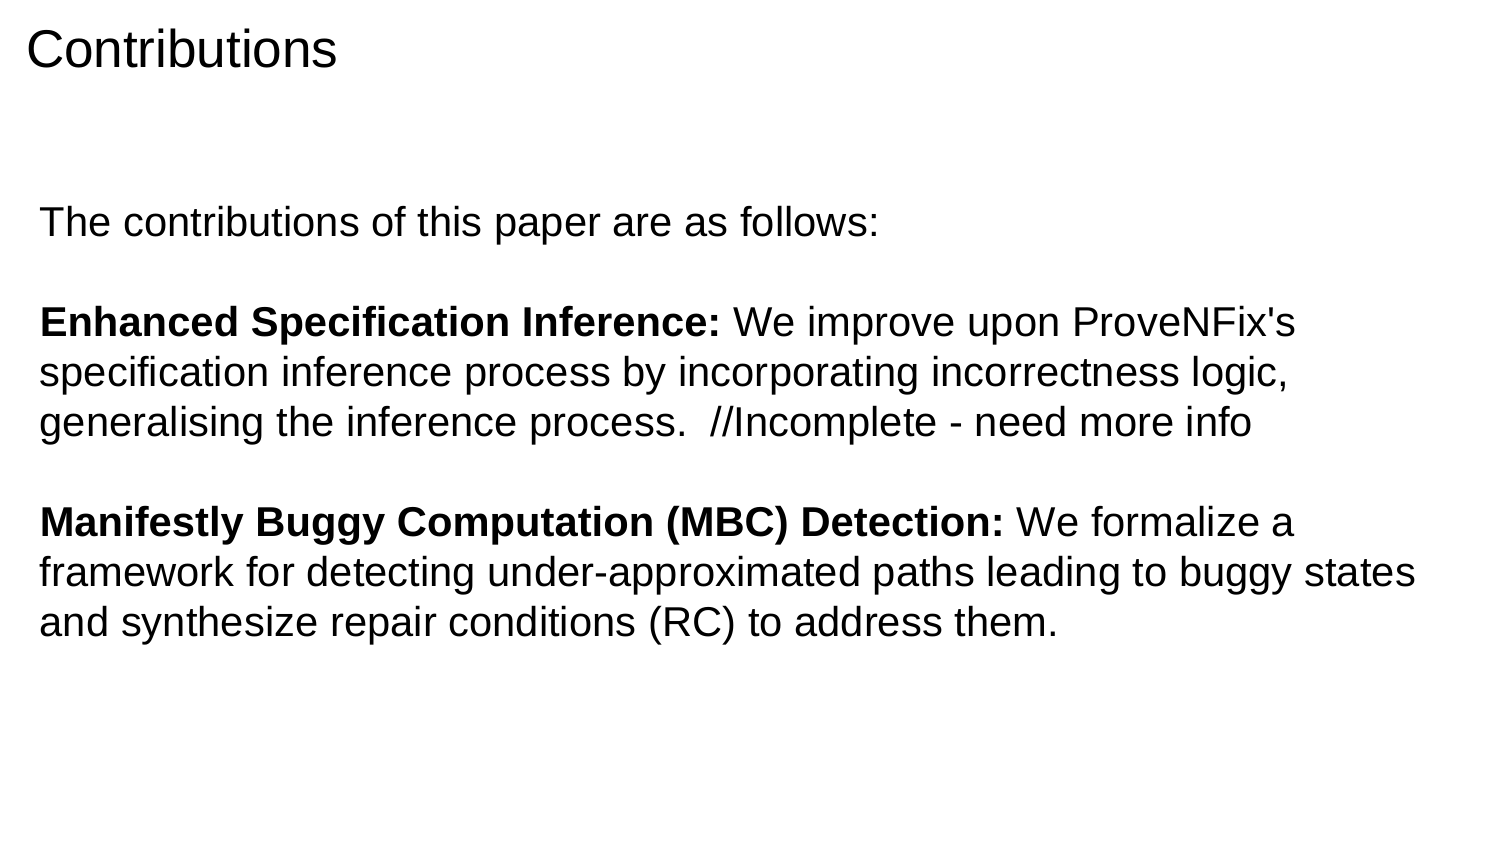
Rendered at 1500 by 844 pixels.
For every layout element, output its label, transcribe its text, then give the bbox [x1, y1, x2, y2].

title Contributions [11, 0, 1409, 94]
text_box The contributions of this paper are as follows: Enhanced Specification Inference: We improve upon ProveNFix's specification inference process by incorporating incorrectness logic, generalising the inference process. //Incomplete - need more info Manifestly Buggy Computation (MBC) Detection: We formalize a framework for detecting under-approximated paths leading to buggy states and synthesize repair conditions (RC) to address them. [24, 187, 1475, 803]
